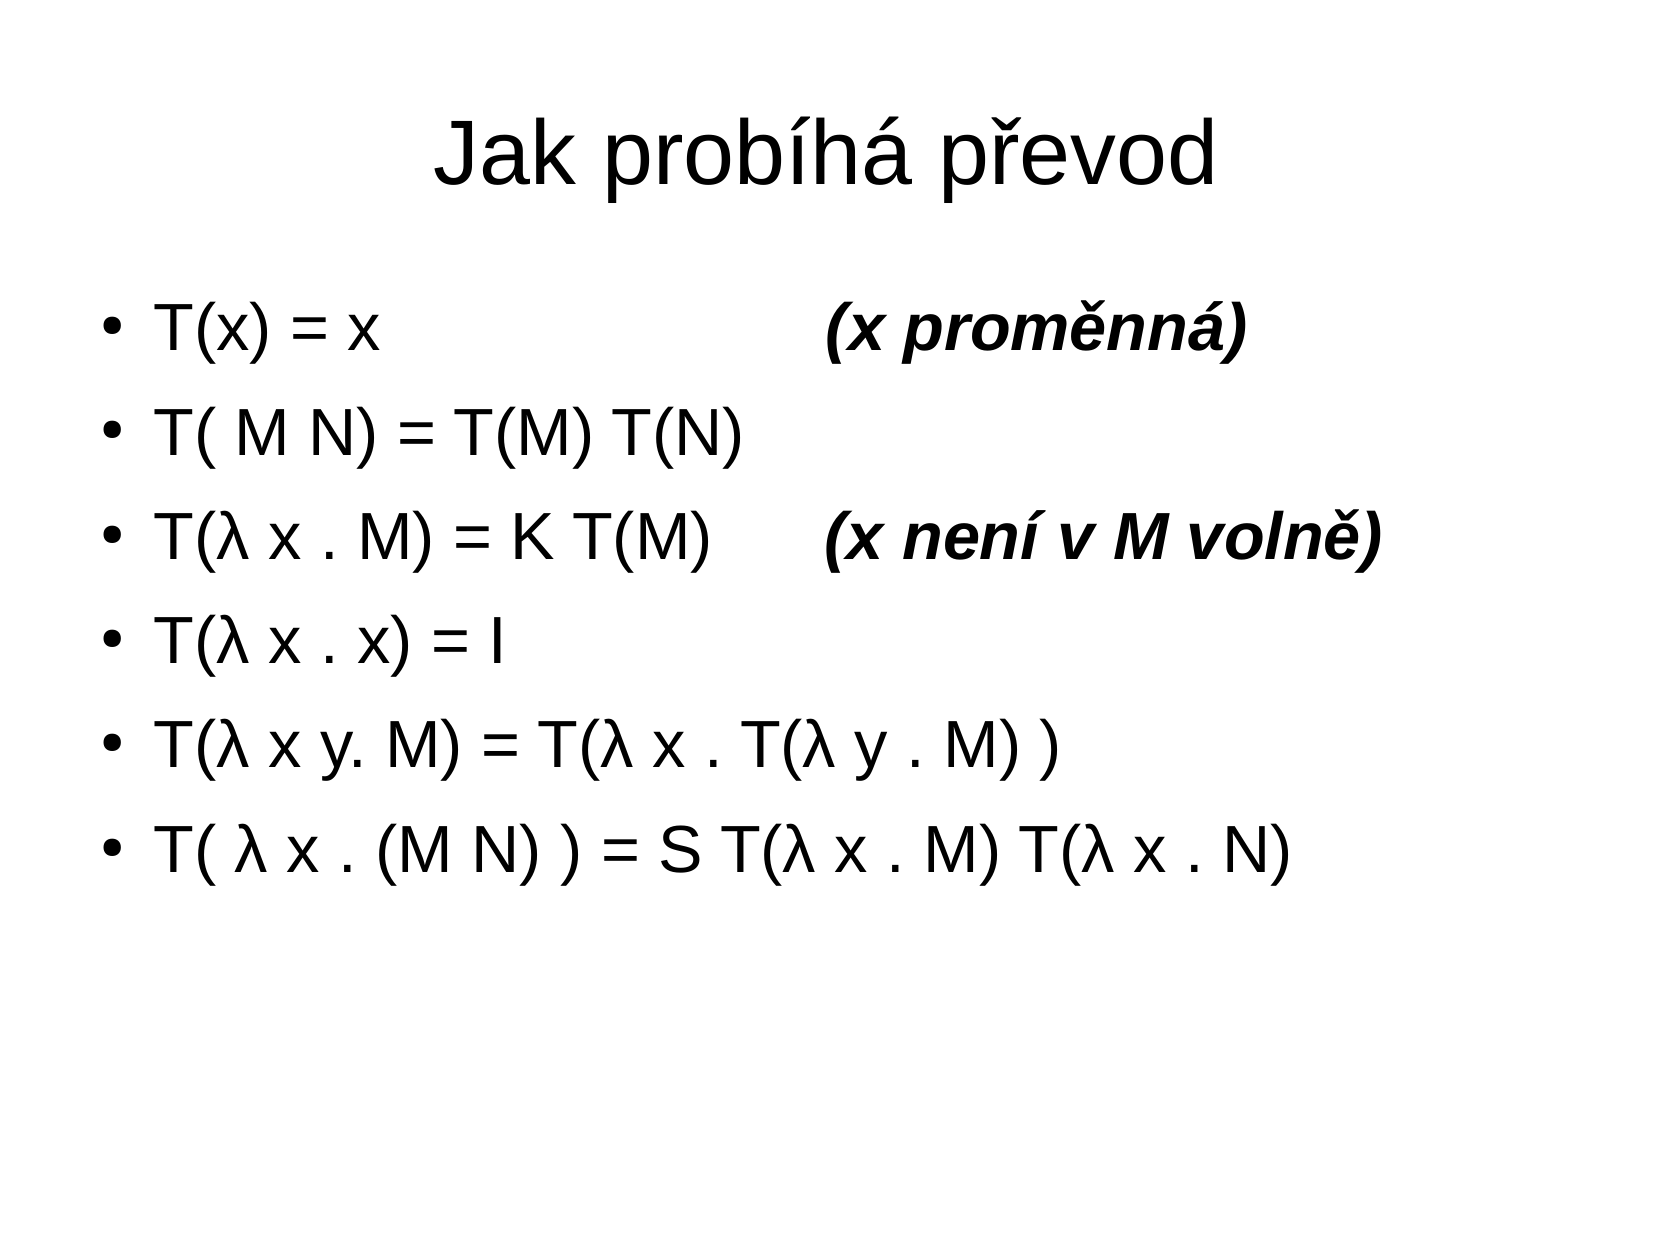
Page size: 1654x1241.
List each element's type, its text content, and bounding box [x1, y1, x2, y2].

title Jak probíhá převod [82, 49, 1571, 257]
list T(x) = x (x proměnná) T( M N) = T(M) T(N) T(λ x . M) = K T(M) (x není v M volně) T(λ x . x) = I T(λ x y. M) = T(λ x . T(λ y . M) ) T( λ x . (M N) ) = S T(λ x . M) T(λ x . N) [82, 290, 1571, 1010]
